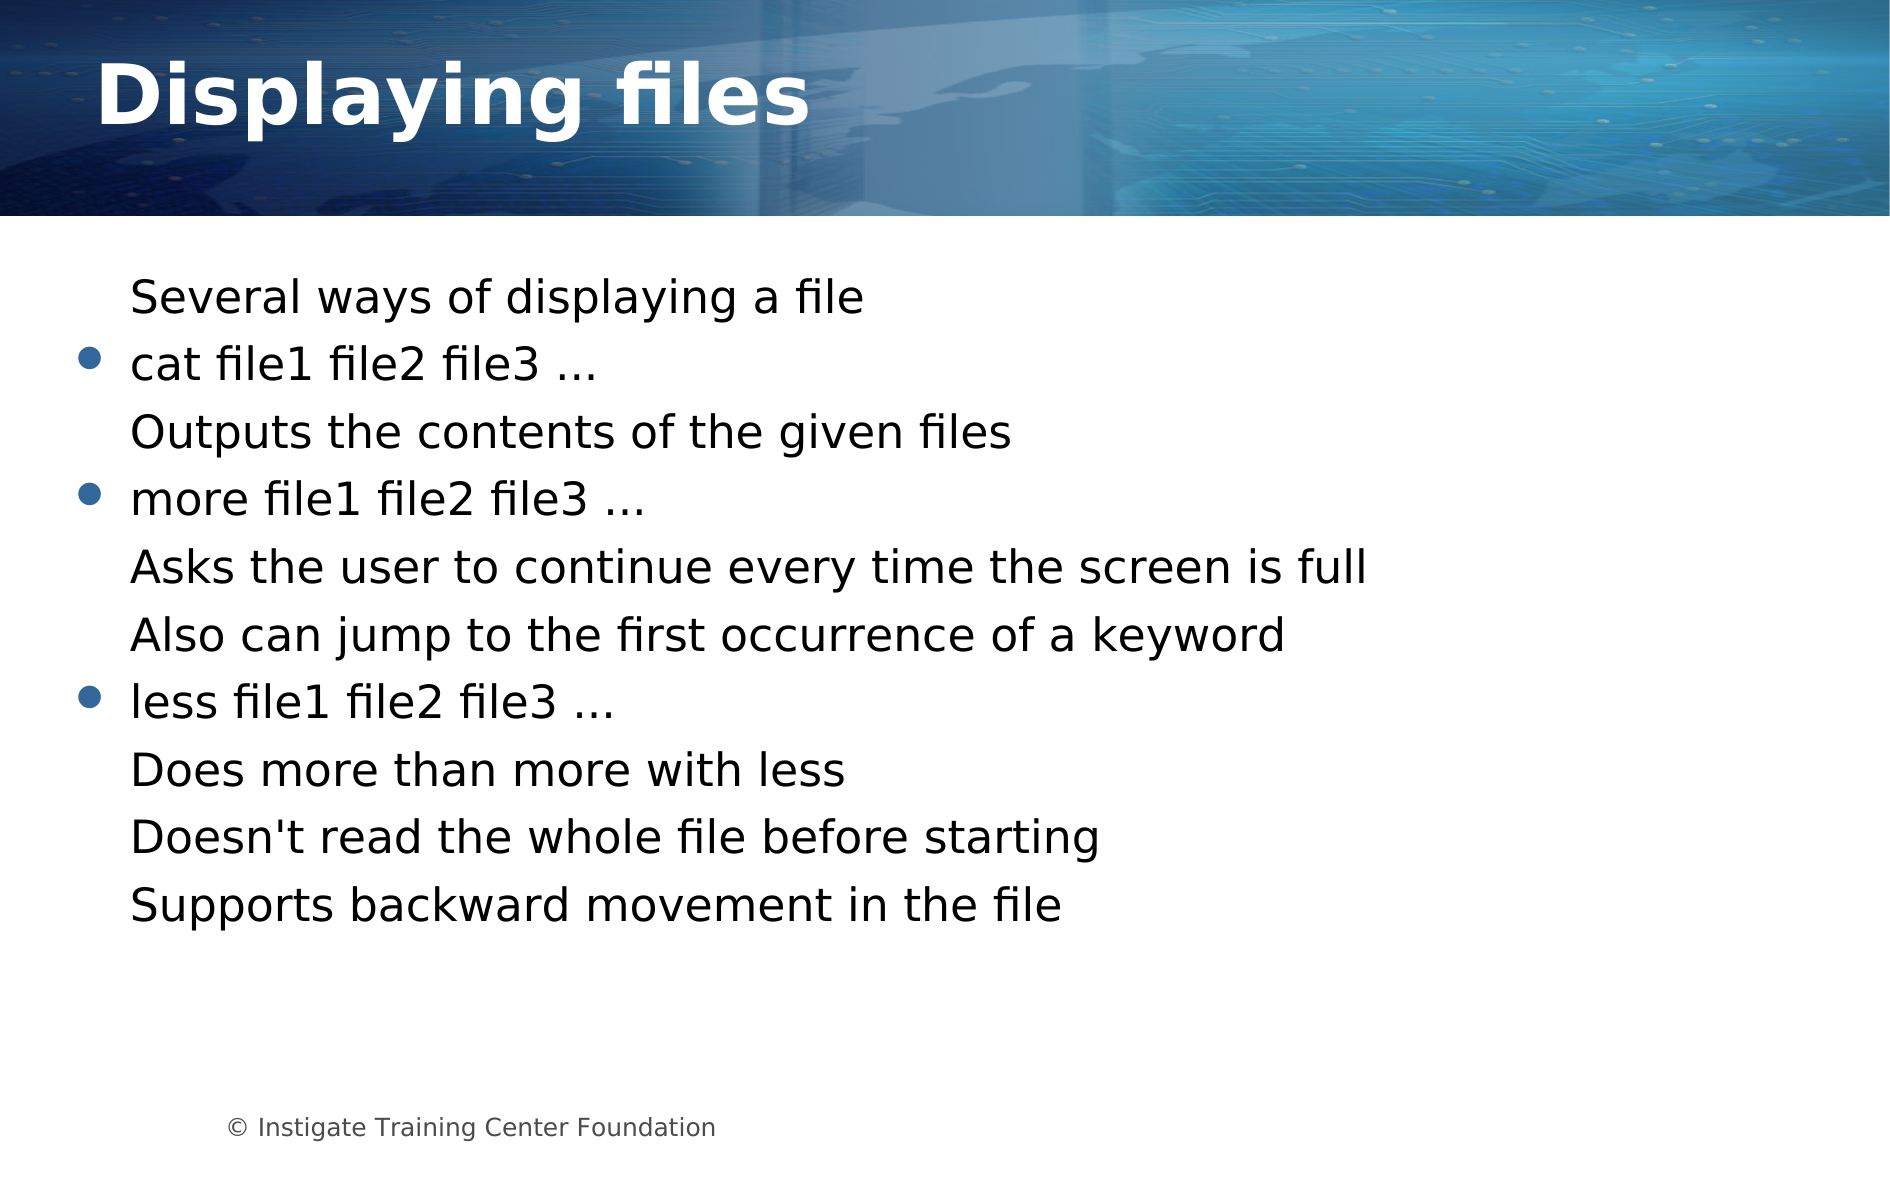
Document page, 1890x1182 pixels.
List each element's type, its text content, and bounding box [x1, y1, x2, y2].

title Displaying files [94, 21, 1793, 191]
list Several ways of displaying a file cat file1 file2 file3 ... Outputs the contents of the given files more file1 file2 file3 ... Asks the user to continue every time the screen is full Also can jump to the first occurrence of a keyword less file1 file2 file3 ... Does more than more with less Doesn't read the whole file before starting Supports backward movement in the file [75, 275, 1775, 1120]
picture [0, 0, 1890, 216]
